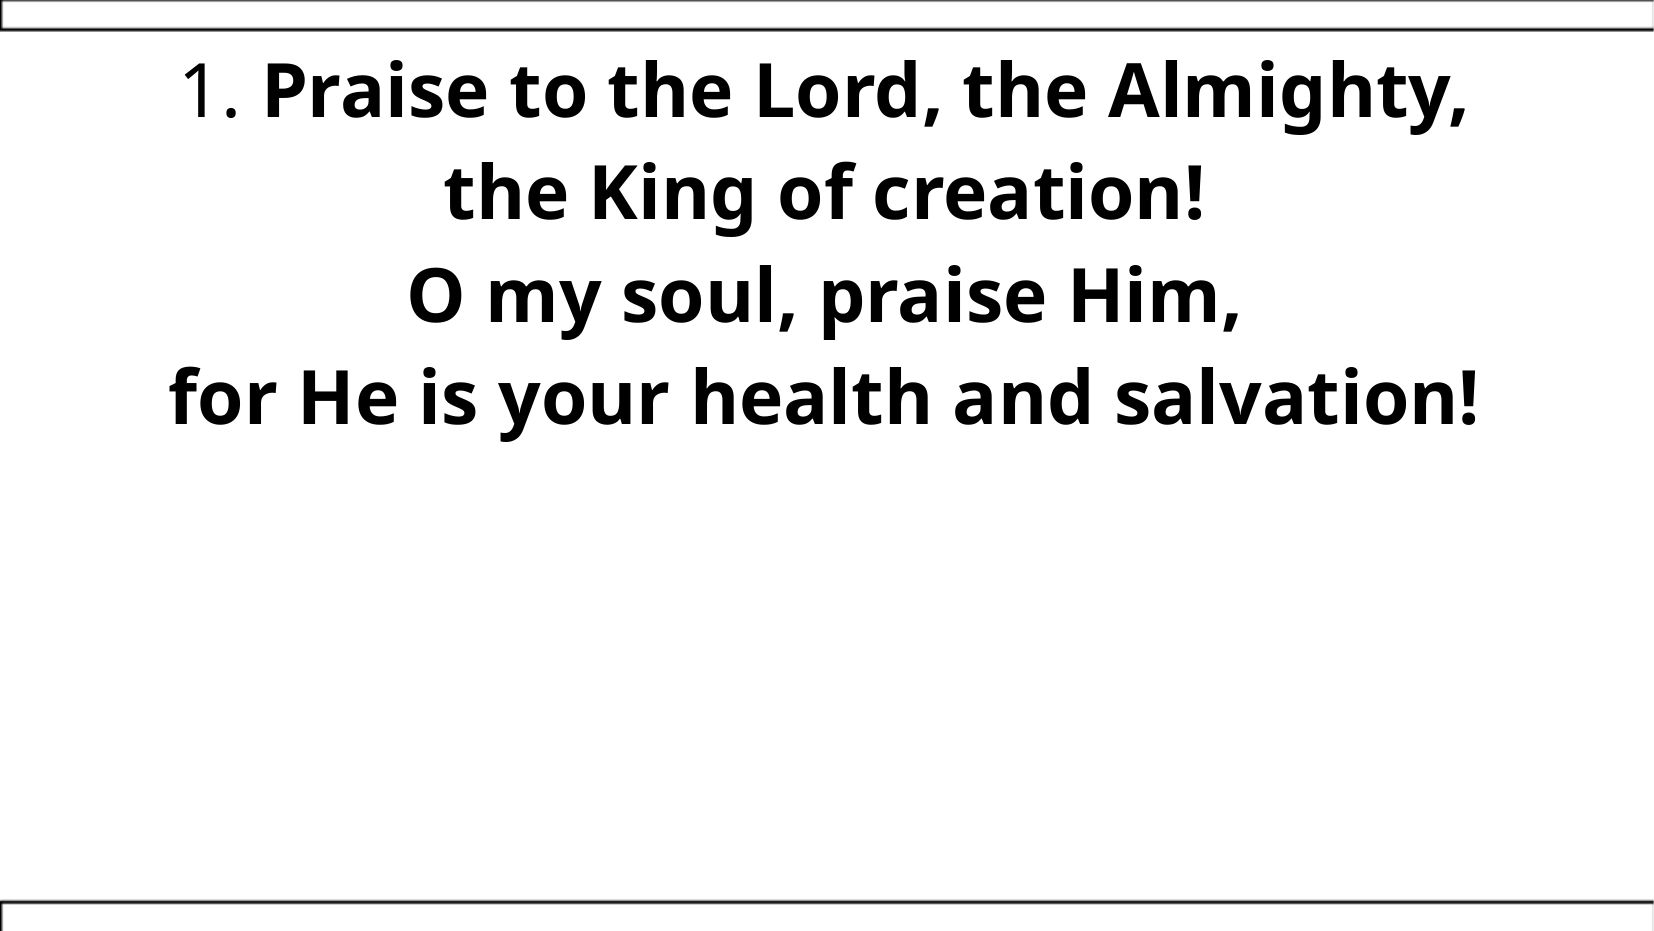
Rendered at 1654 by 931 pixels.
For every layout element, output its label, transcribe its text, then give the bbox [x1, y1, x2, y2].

text_box 1. Praise to the Lord, the Almighty, the King of creation! O my soul, praise Him, for He is your health and salvation! [90, 30, 1561, 466]
picture [0, 0, 1654, 931]
